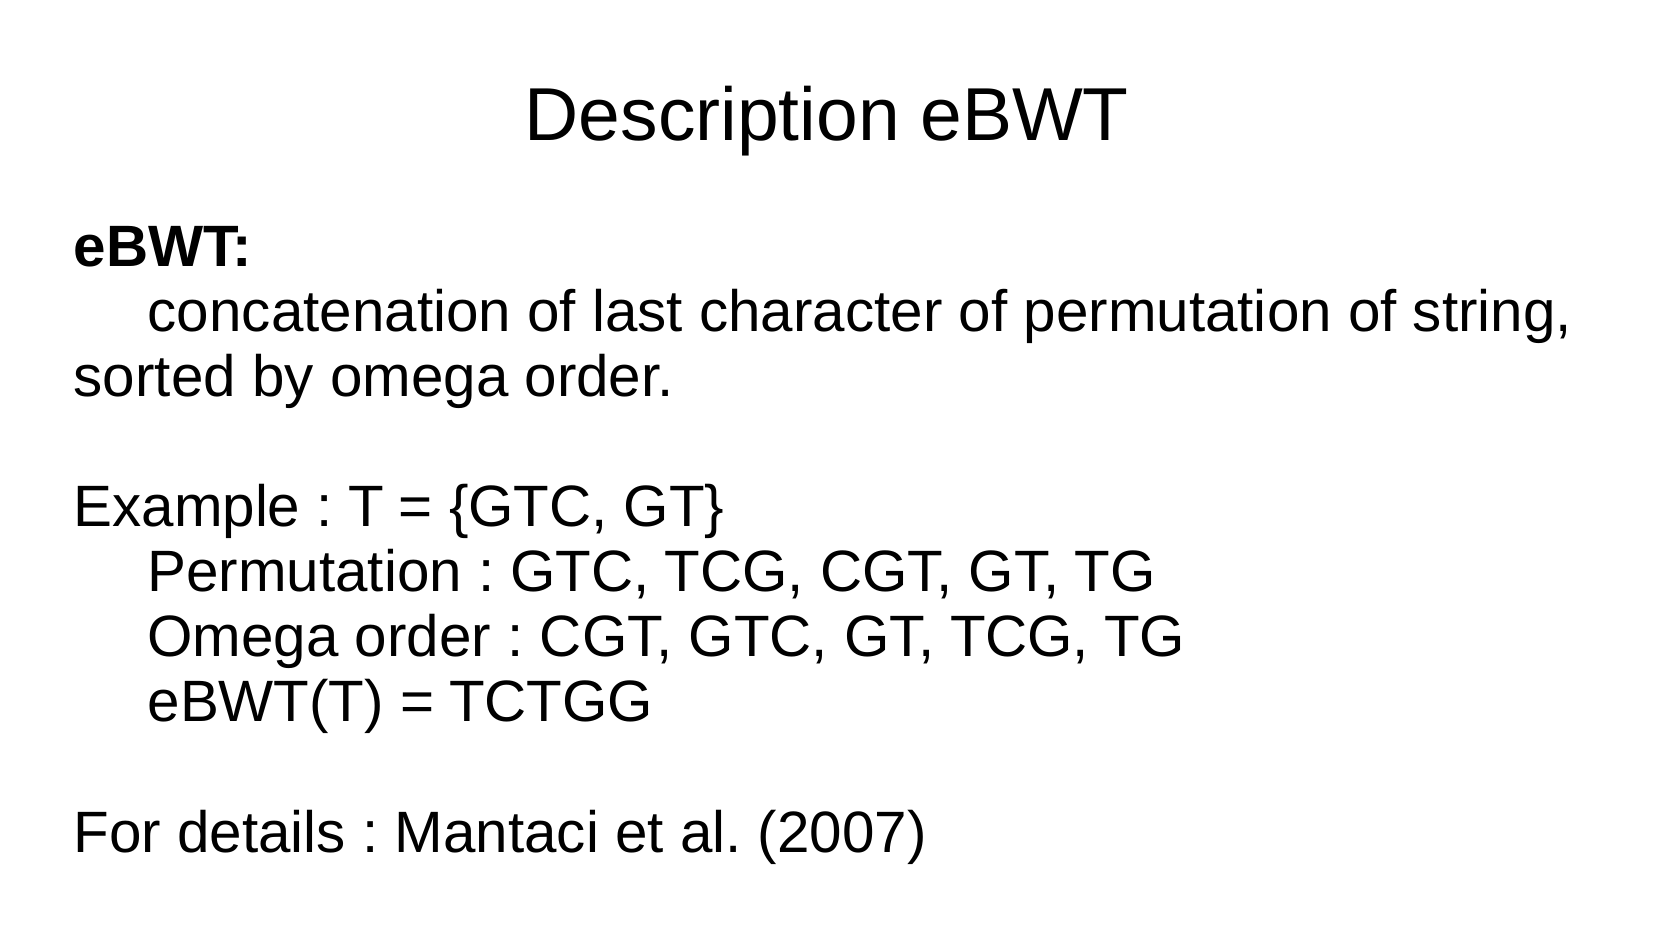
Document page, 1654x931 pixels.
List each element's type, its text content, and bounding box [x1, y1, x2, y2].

text_box eBWT: concatenation of last character of permutation of string, sorted by omega order. Example : T = {GTC, GT} Permutation : GTC, TCG, CGT, GT, TG Omega order : CGT, GTC, GT, TCG, TG eBWT(T) = TCTGG For details : Mantaci et al. (2007) [59, 206, 1654, 872]
title Description eBWT [82, 12, 1571, 218]
